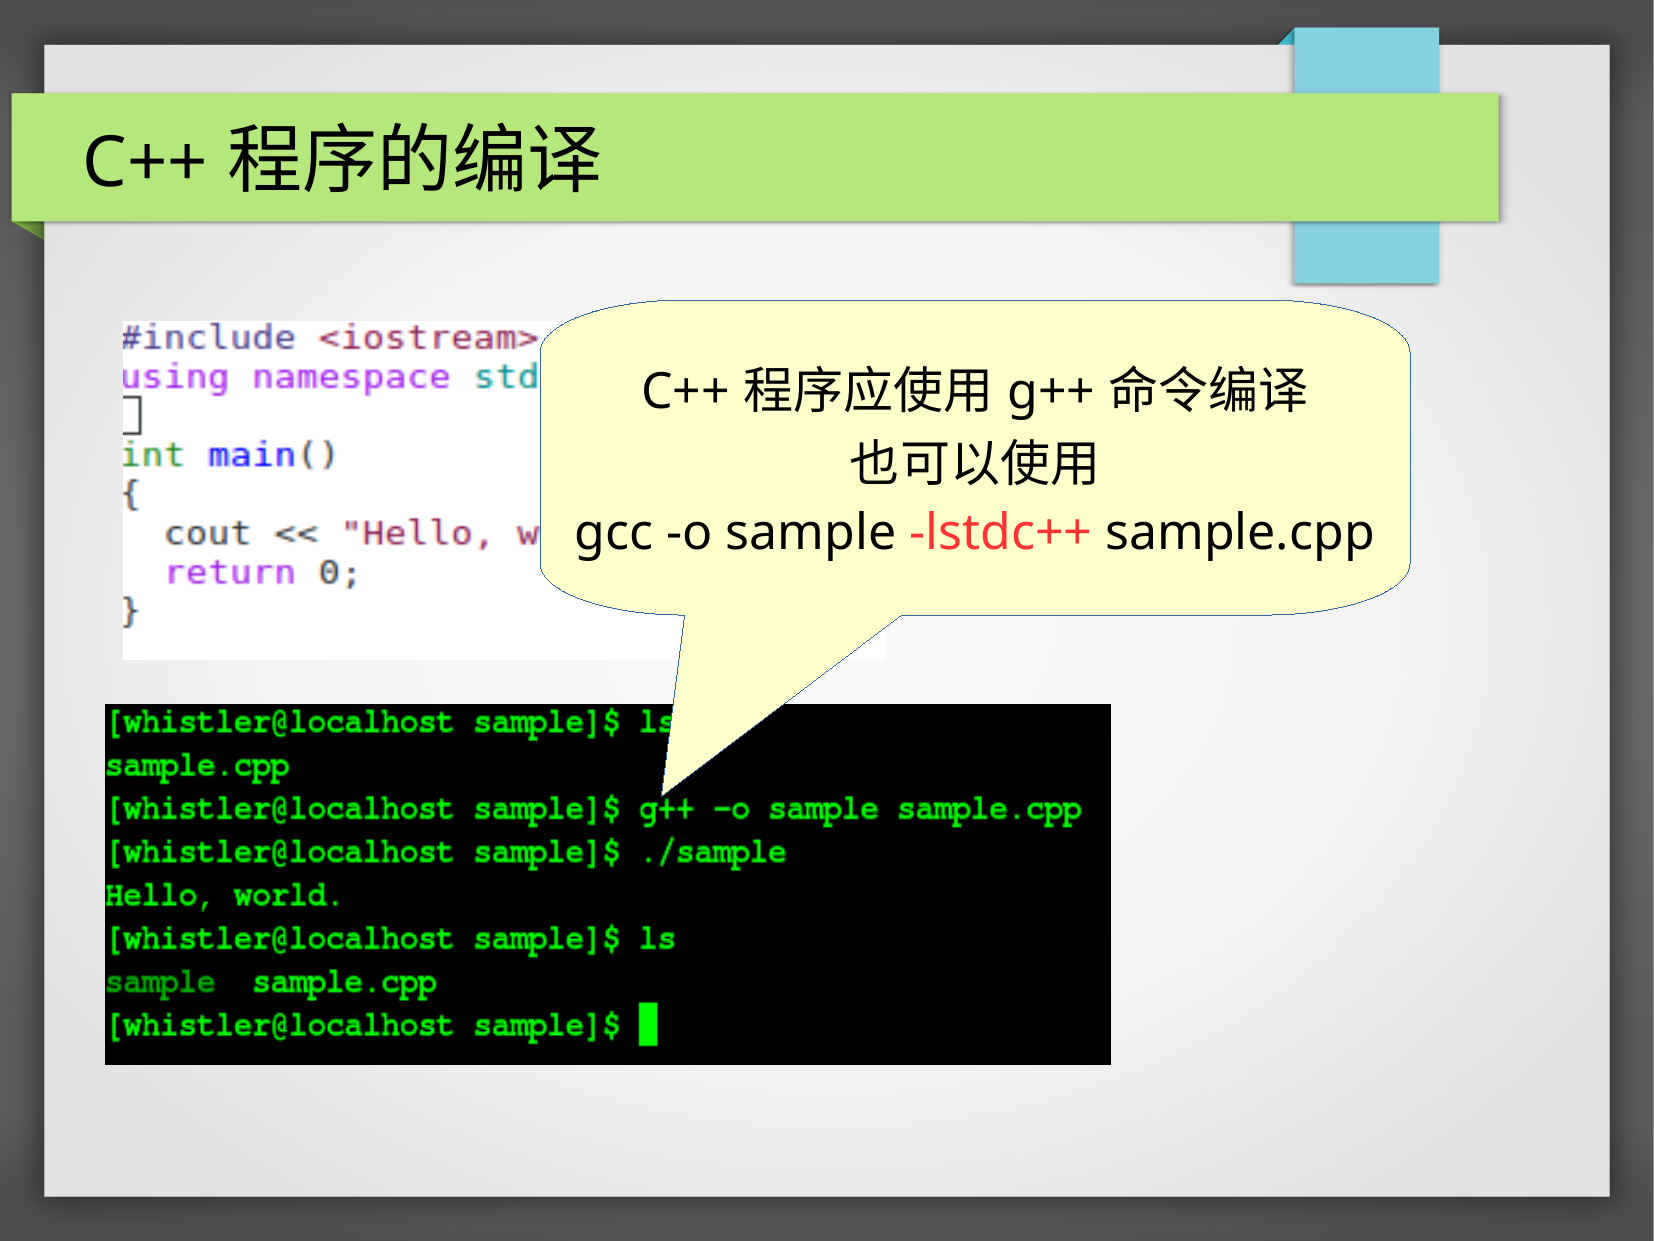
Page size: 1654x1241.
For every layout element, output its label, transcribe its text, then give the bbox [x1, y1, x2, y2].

text_box C++程序应使用g++命令编译 也可以使用 gcc -o sample -lstdc++ sample.cpp [540, 300, 1411, 797]
picture [0, 0, 1654, 1241]
title C++程序的编译 [82, 94, 1264, 213]
